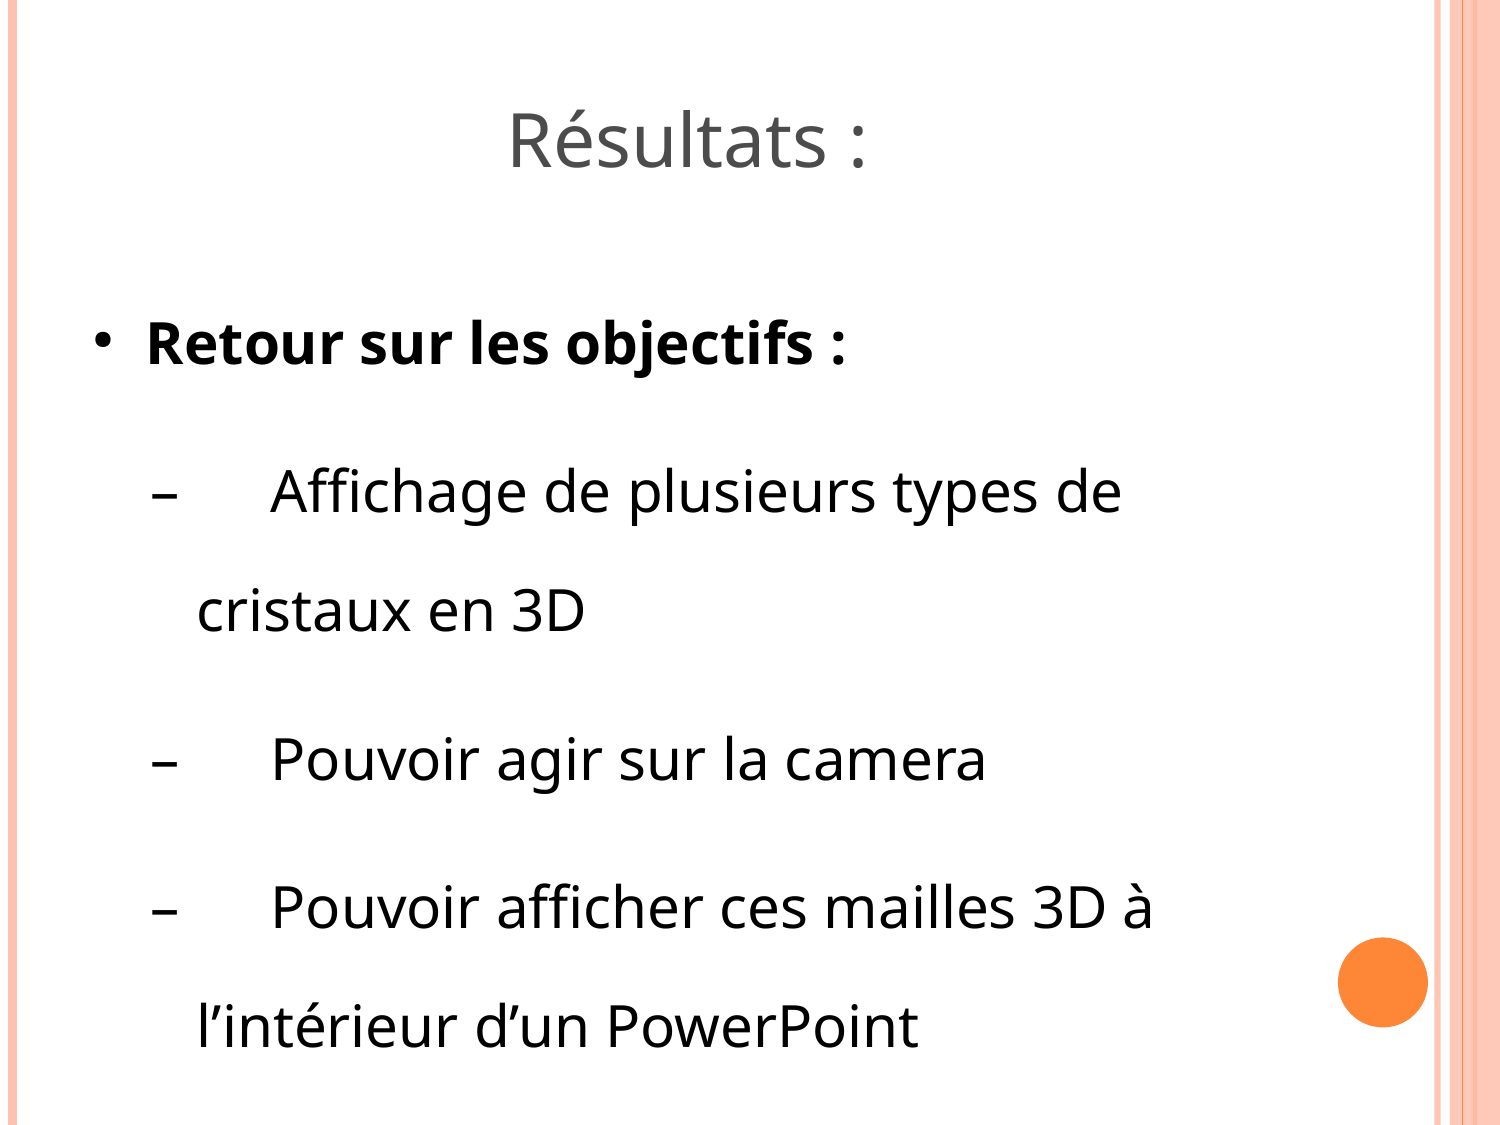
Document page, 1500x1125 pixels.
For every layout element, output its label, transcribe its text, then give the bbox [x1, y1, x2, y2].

title Résultats : [75, 52, 1300, 226]
list Retour sur les objectifs : – Affichage de plusieurs types de cristaux en 3D – Pouvoir agir sur la camera – Pouvoir afficher ces mailles 3D à l’intérieur d’un PowerPoint [75, 262, 1300, 1048]
